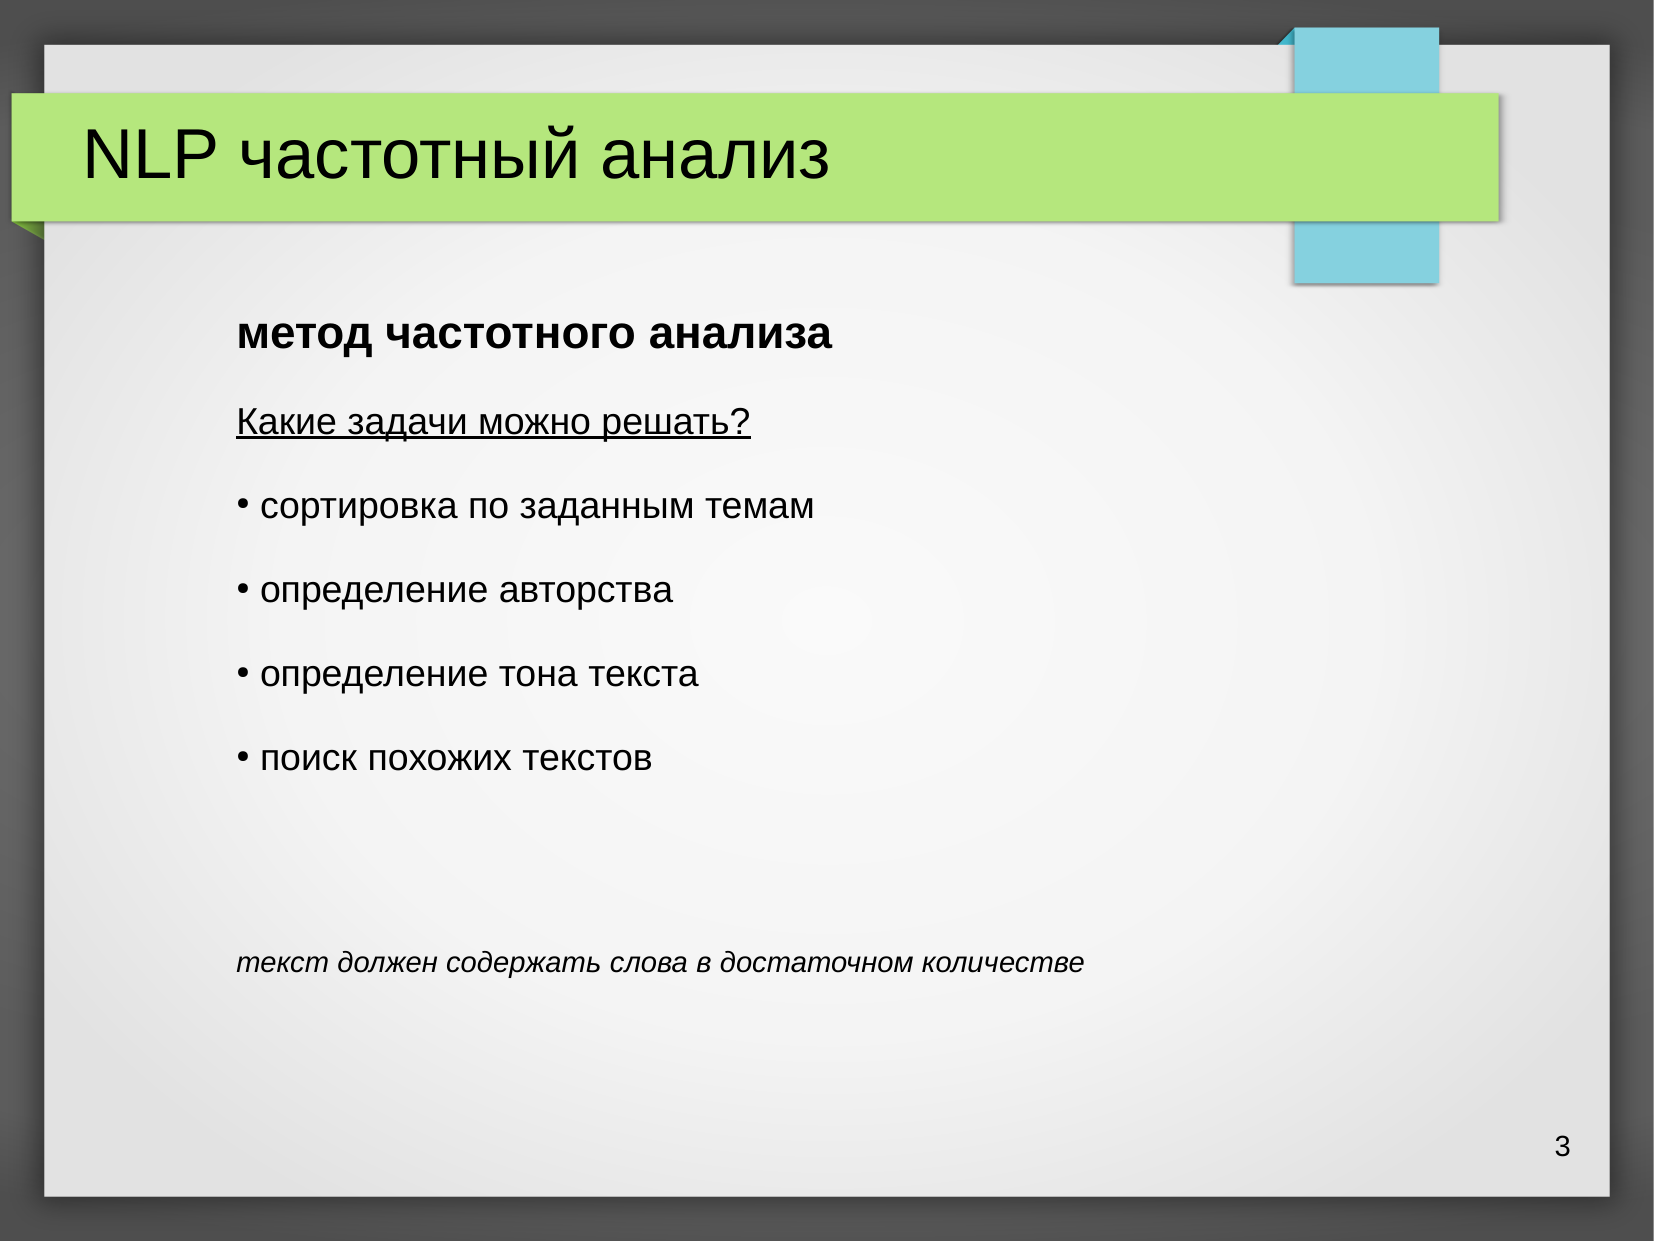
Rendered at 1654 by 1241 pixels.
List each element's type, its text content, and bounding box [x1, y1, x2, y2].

text_box метод частотного анализа Какие задачи можно решать? сортировка по заданным темам определение авторства определение тона текста поиск похожих текстов текст должен содержать слова в достаточном количестве [236, 307, 1123, 1063]
title NLP частотный анализ [82, 114, 1406, 194]
picture [0, 0, 1654, 1241]
